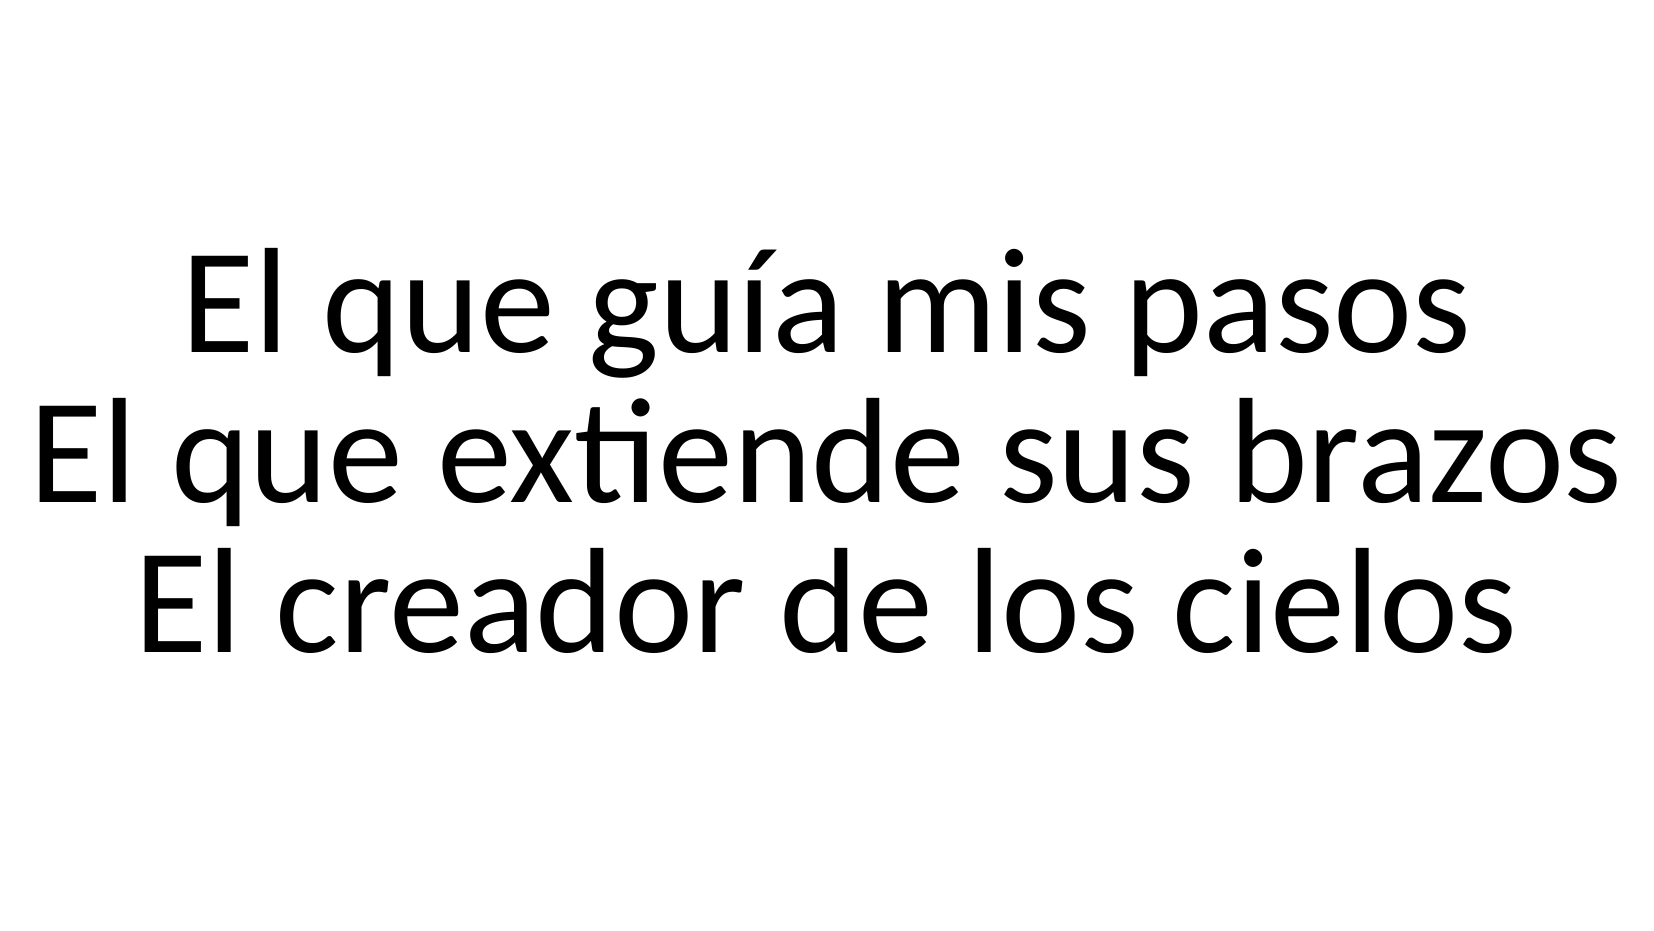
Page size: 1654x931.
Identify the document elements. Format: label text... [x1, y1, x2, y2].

title El que guía mis pasos El que extiende sus brazos El creador de los cielos [0, 0, 1654, 931]
